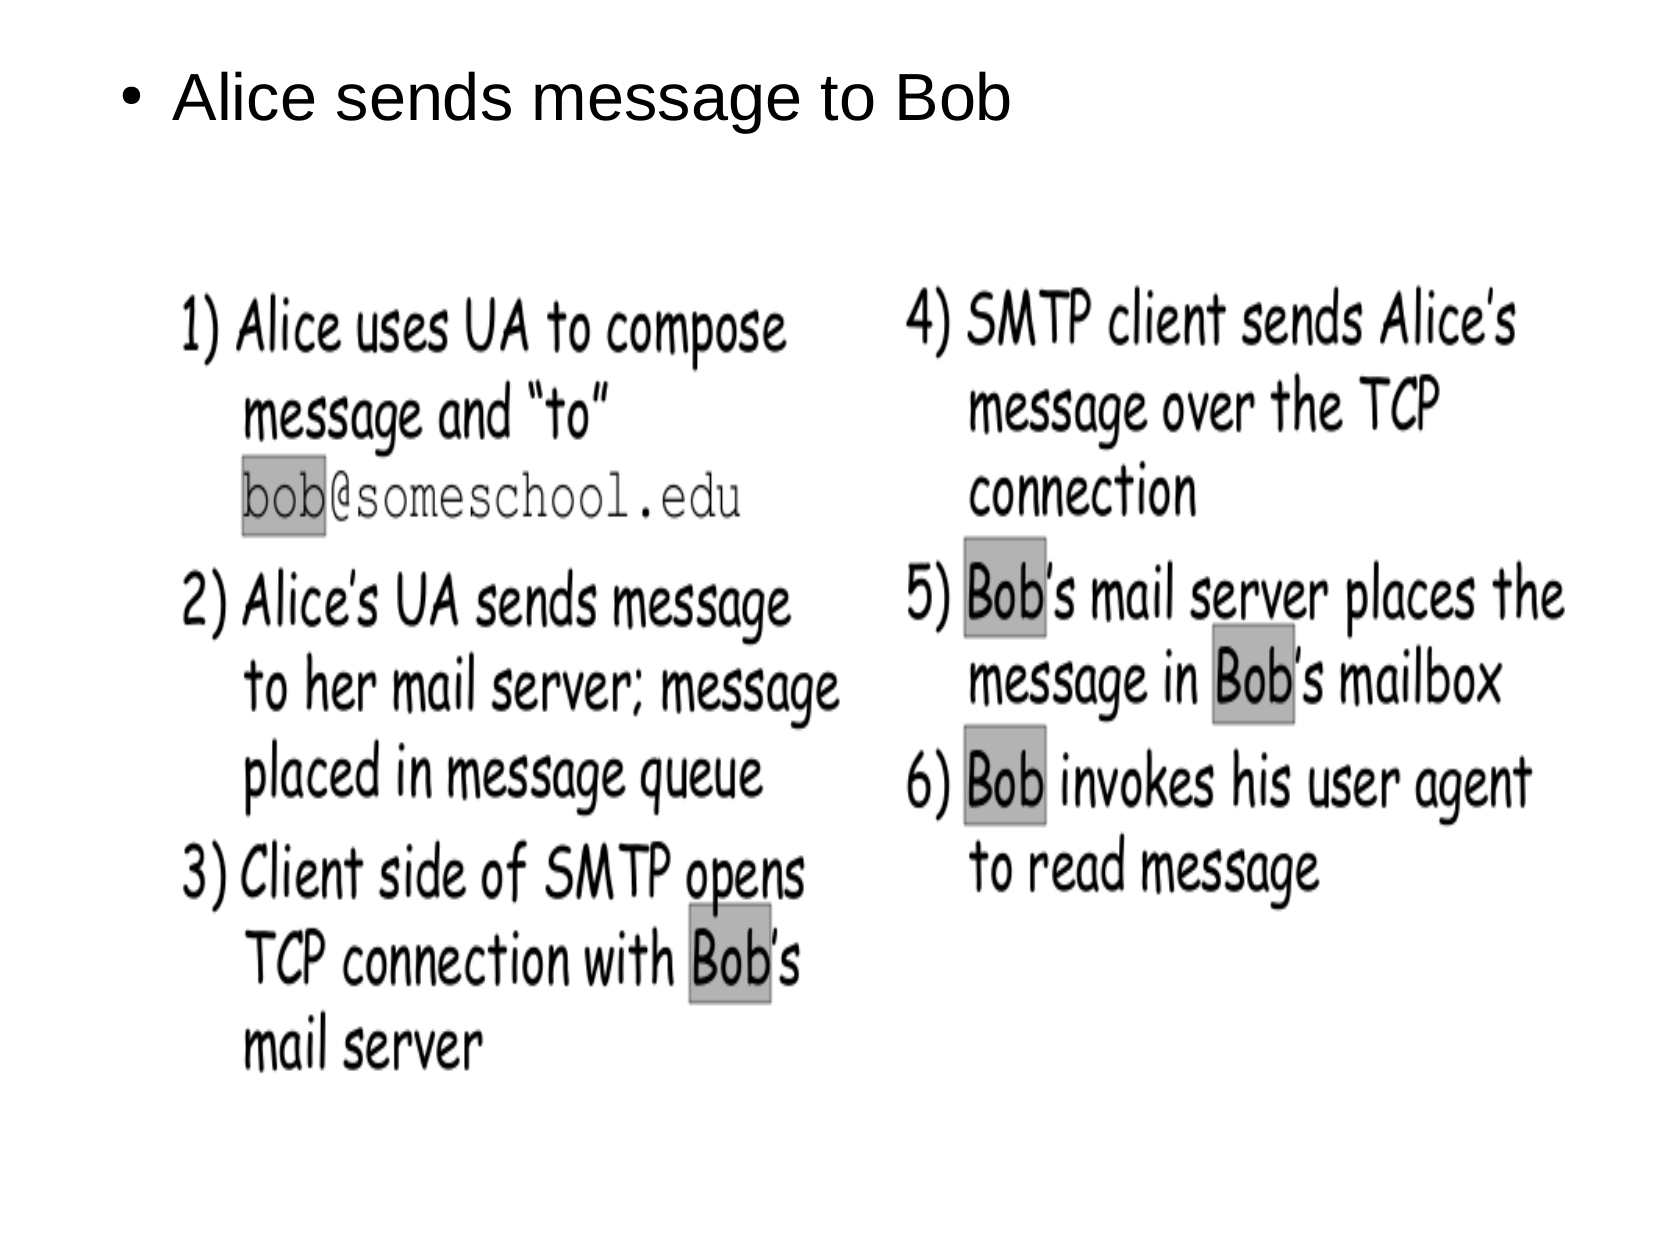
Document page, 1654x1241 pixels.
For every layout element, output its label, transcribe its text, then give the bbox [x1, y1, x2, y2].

list Alice sends message to Bob [101, 60, 1591, 1186]
picture [135, 269, 1579, 1096]
